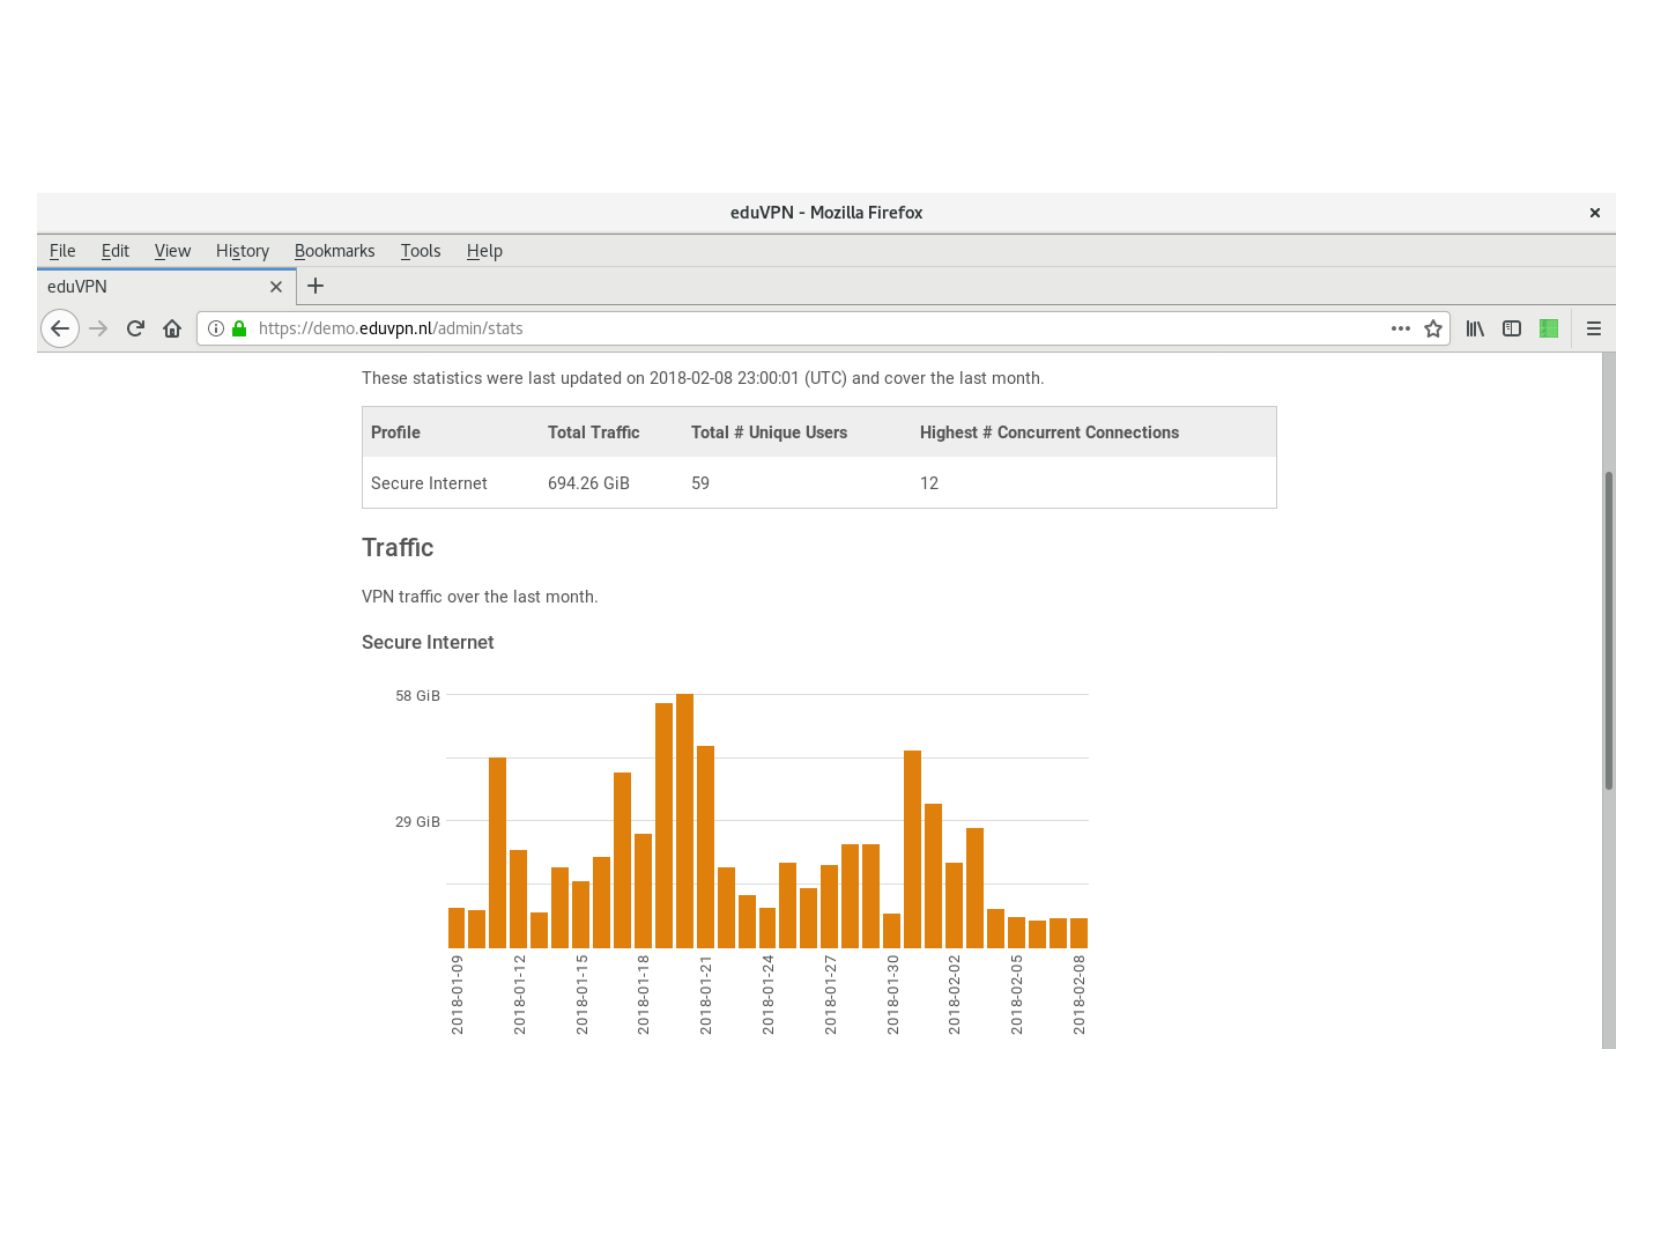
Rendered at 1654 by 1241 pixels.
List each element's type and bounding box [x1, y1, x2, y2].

picture [37, 192, 1616, 1049]
